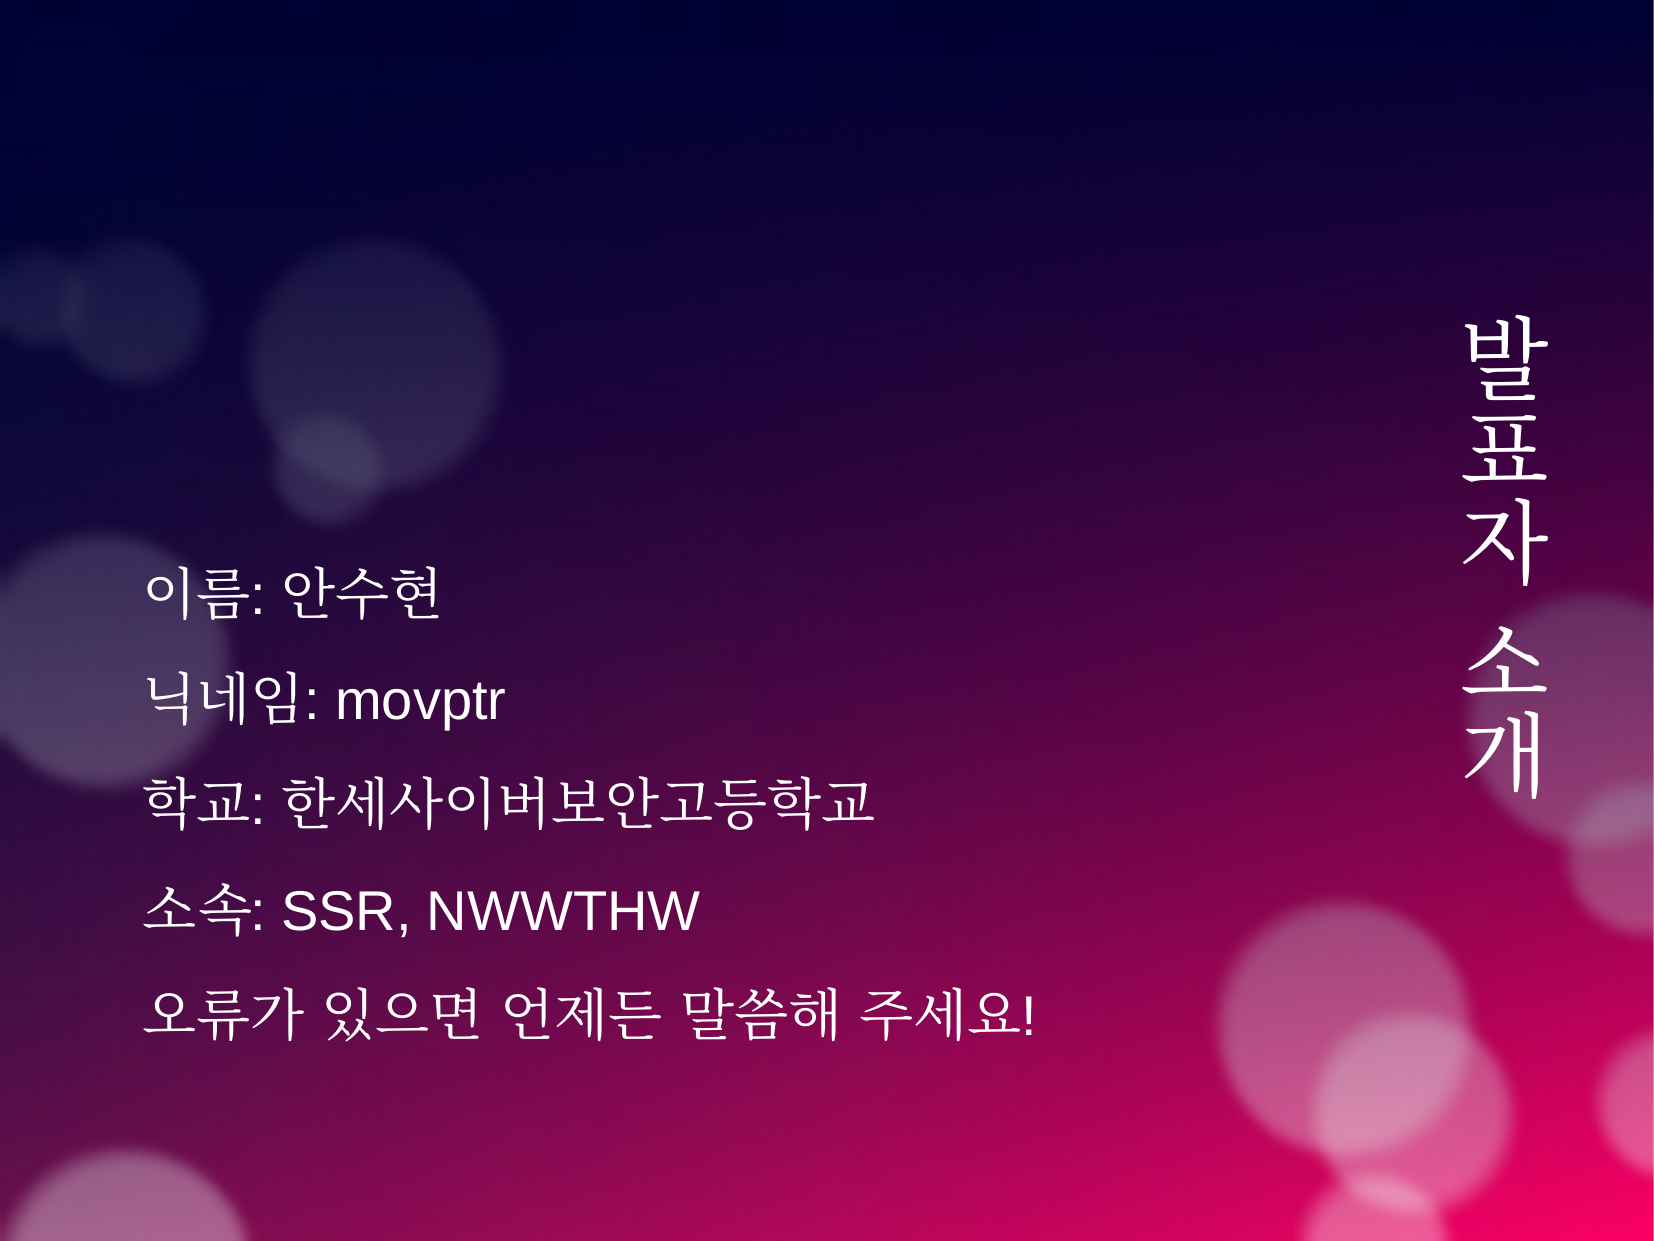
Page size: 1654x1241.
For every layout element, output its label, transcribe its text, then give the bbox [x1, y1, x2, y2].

title 발표자 소개 [1363, 312, 1571, 1241]
picture [0, 0, 1654, 1241]
list 이름: 안수현 닉네임: movptr 학교: 한세사이버보안고등학교 소속: SSR, NWWTHW 오류가 있으면 언제든 말씀해 주세요! [82, 549, 1241, 1052]
